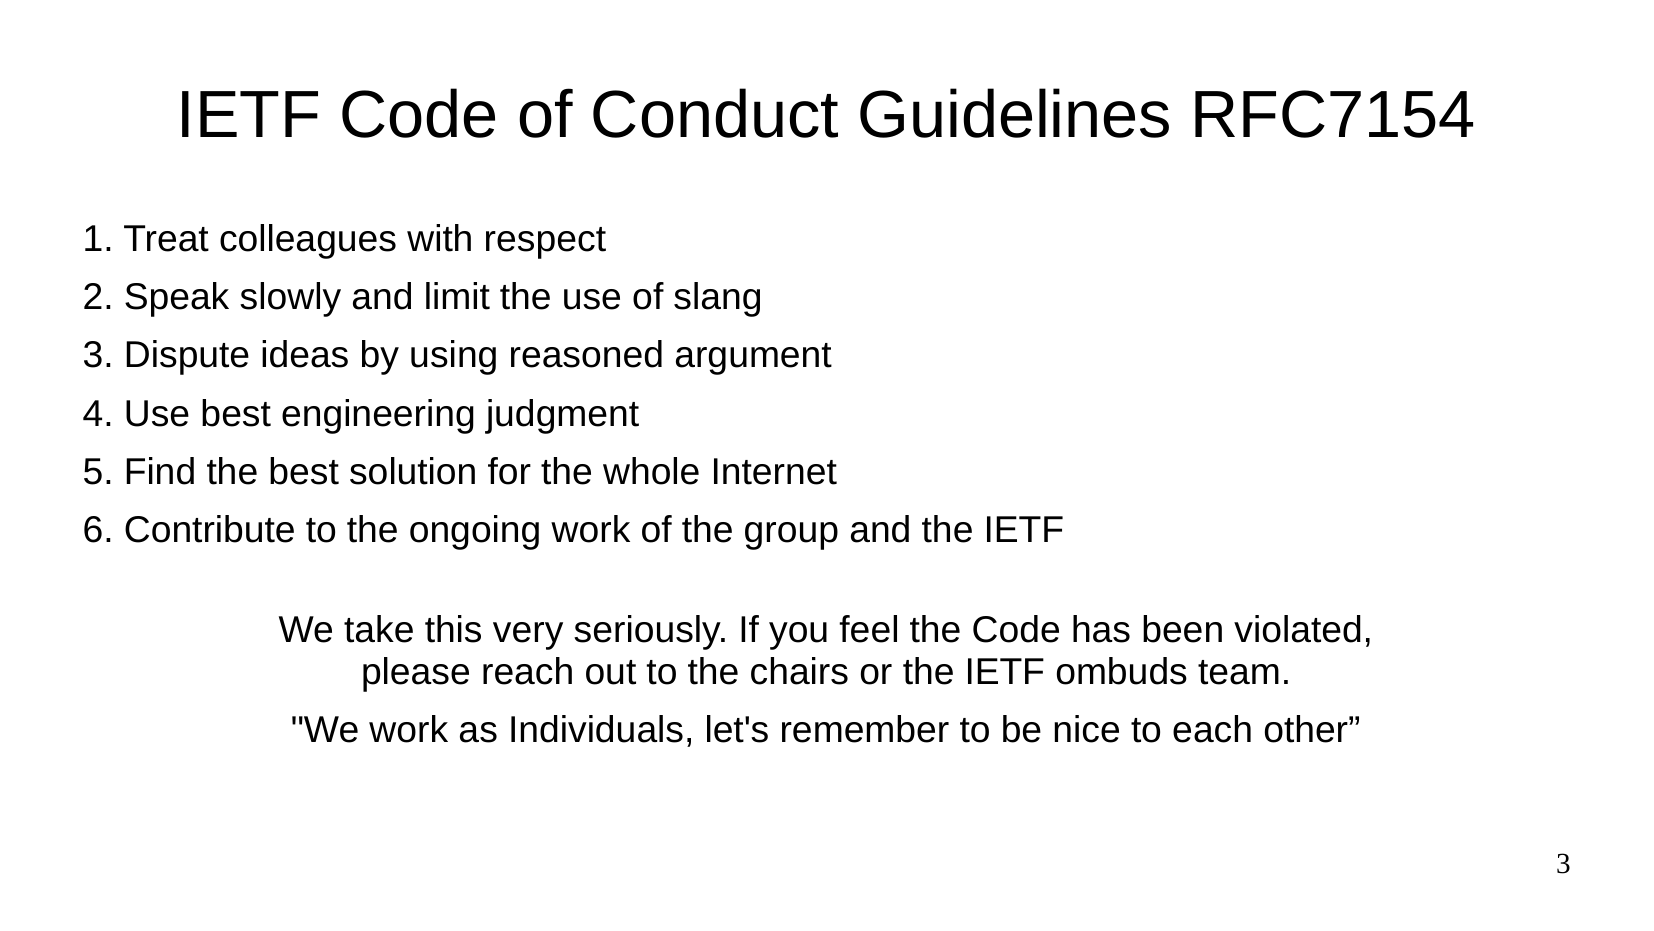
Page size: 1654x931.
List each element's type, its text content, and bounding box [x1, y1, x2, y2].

title IETF Code of Conduct Guidelines RFC7154 [82, 36, 1571, 193]
list 1. Treat colleagues with respect 2. Speak slowly and limit the use of slang 3. Dispute ideas by using reasoned argument 4. Use best engineering judgment 5. Find the best solution for the whole Internet 6. Contribute to the ongoing work of the group and the IETF We take this very seriously. If you feel the Code has been violated, please reach out to the chairs or the IETF ombuds team. "We work as Individuals, let's remember to be nice to each other” [82, 217, 1571, 758]
